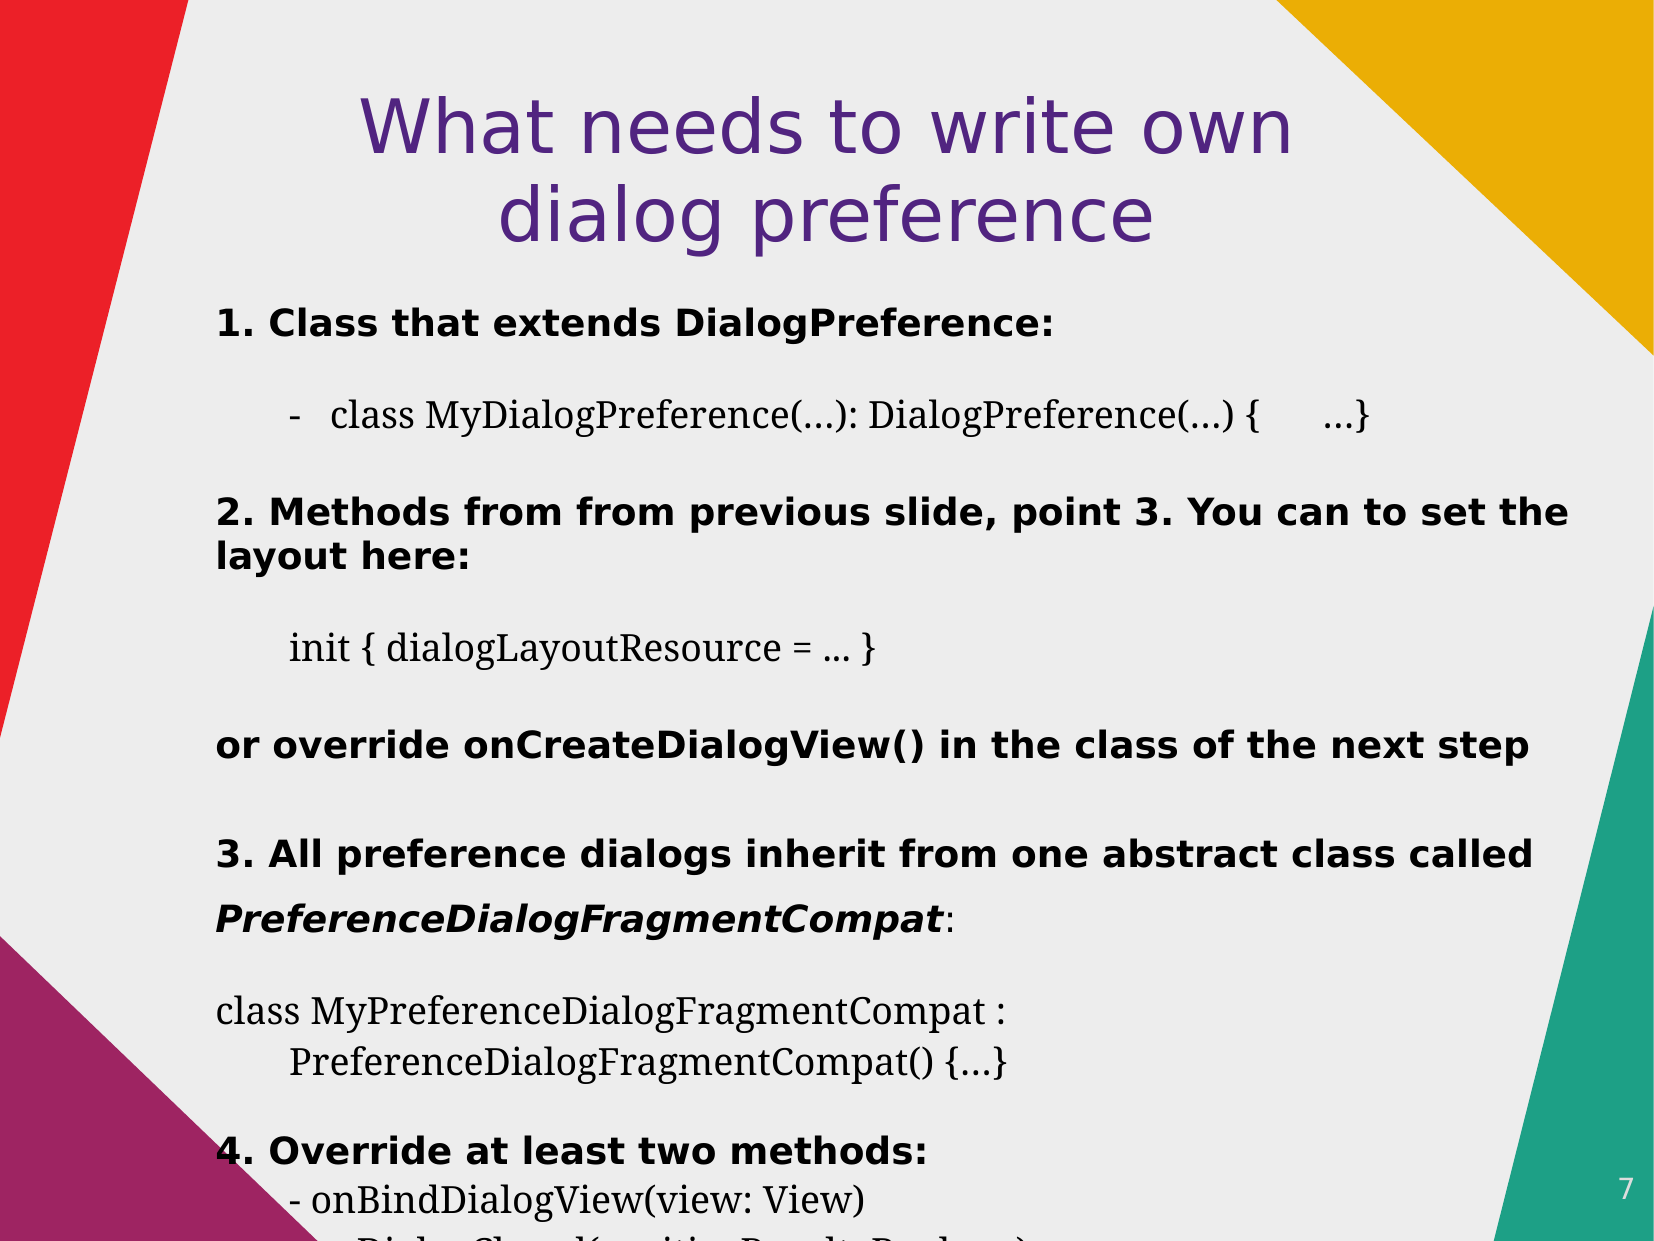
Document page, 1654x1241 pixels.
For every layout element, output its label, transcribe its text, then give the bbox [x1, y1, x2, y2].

title What needs to write own dialog preference [114, 73, 1539, 271]
subtitle 1. Class that extends DialogPreference: - class MyDialogPreference(…): DialogPreference(…) { …} 2. Methods from from previous slide, point 3. You can to set the layout here: init { dialogLayoutResource = ... } or override onCreateDialogView() in the class of the next step 3. All preference dialogs inherit from one abstract class called PreferenceDialogFragmentCompat: class MyPreferenceDialogFragmentCompat : PreferenceDialogFragmentCompat() {…} 4. Override at least two methods: - onBindDialogView(view: View) - onDialogClosed(positiveResult: Boolean) [215, 302, 1640, 1212]
